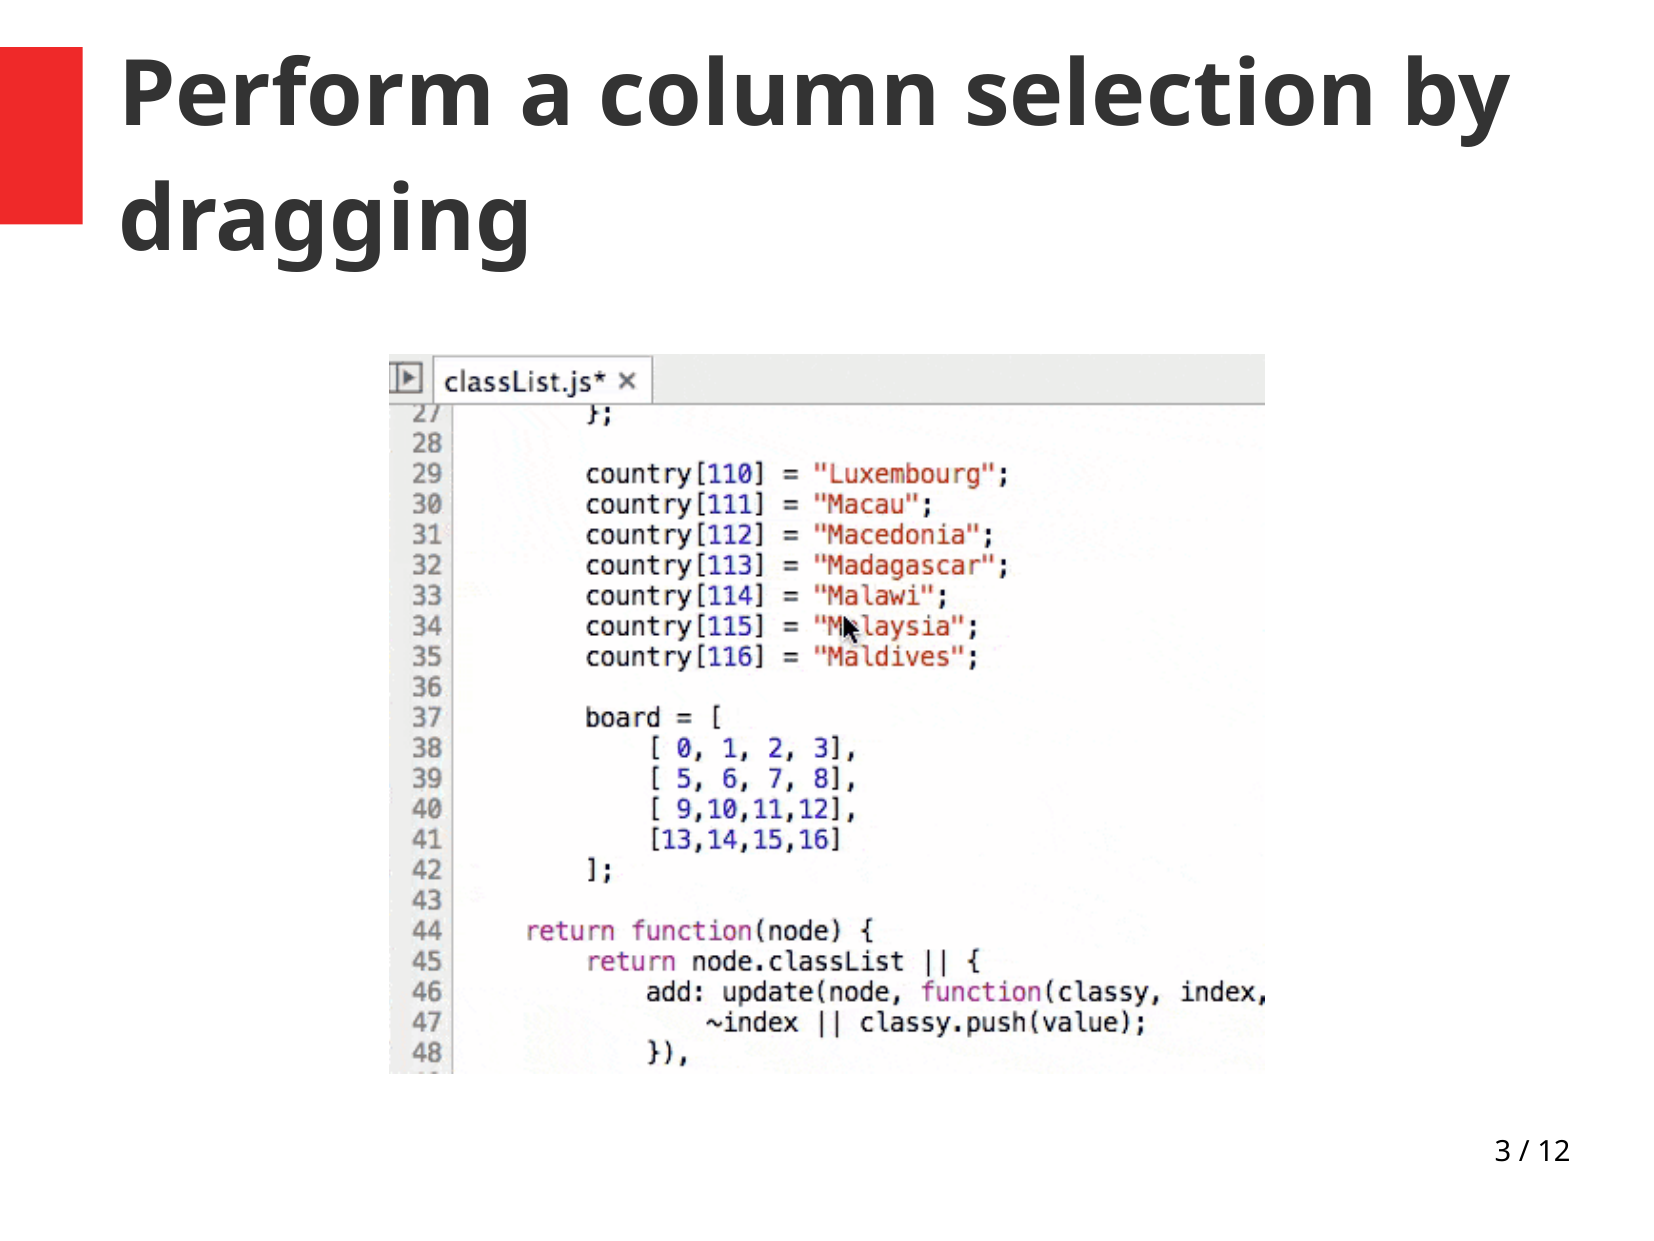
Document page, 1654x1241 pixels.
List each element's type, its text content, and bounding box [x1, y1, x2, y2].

picture [389, 354, 1265, 1074]
title Perform a column selection by dragging [118, 45, 1571, 260]
